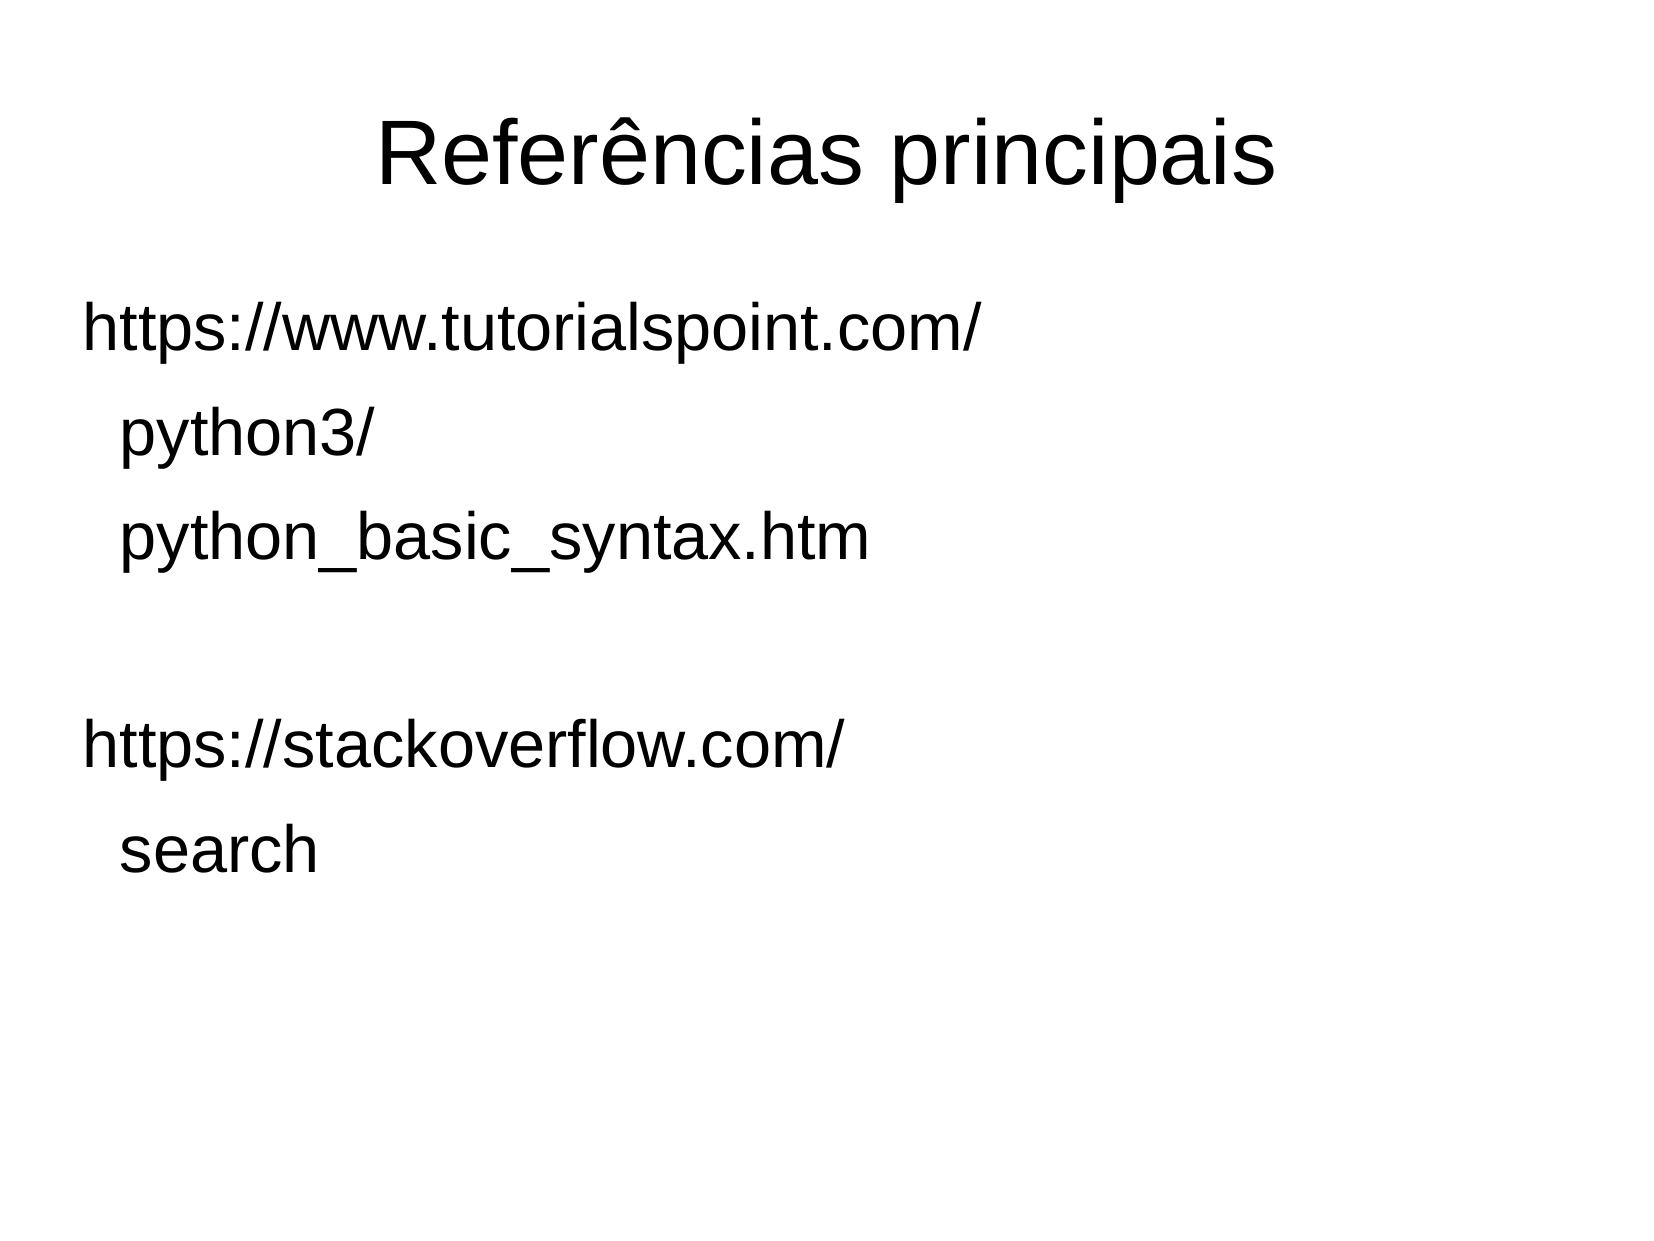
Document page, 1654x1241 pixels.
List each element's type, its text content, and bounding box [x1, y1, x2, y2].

title Referências principais [82, 49, 1571, 257]
list https://www.tutorialspoint.com/ python3/ python_basic_syntax.htm https://stackoverflow.com/ search [82, 290, 1571, 1010]
